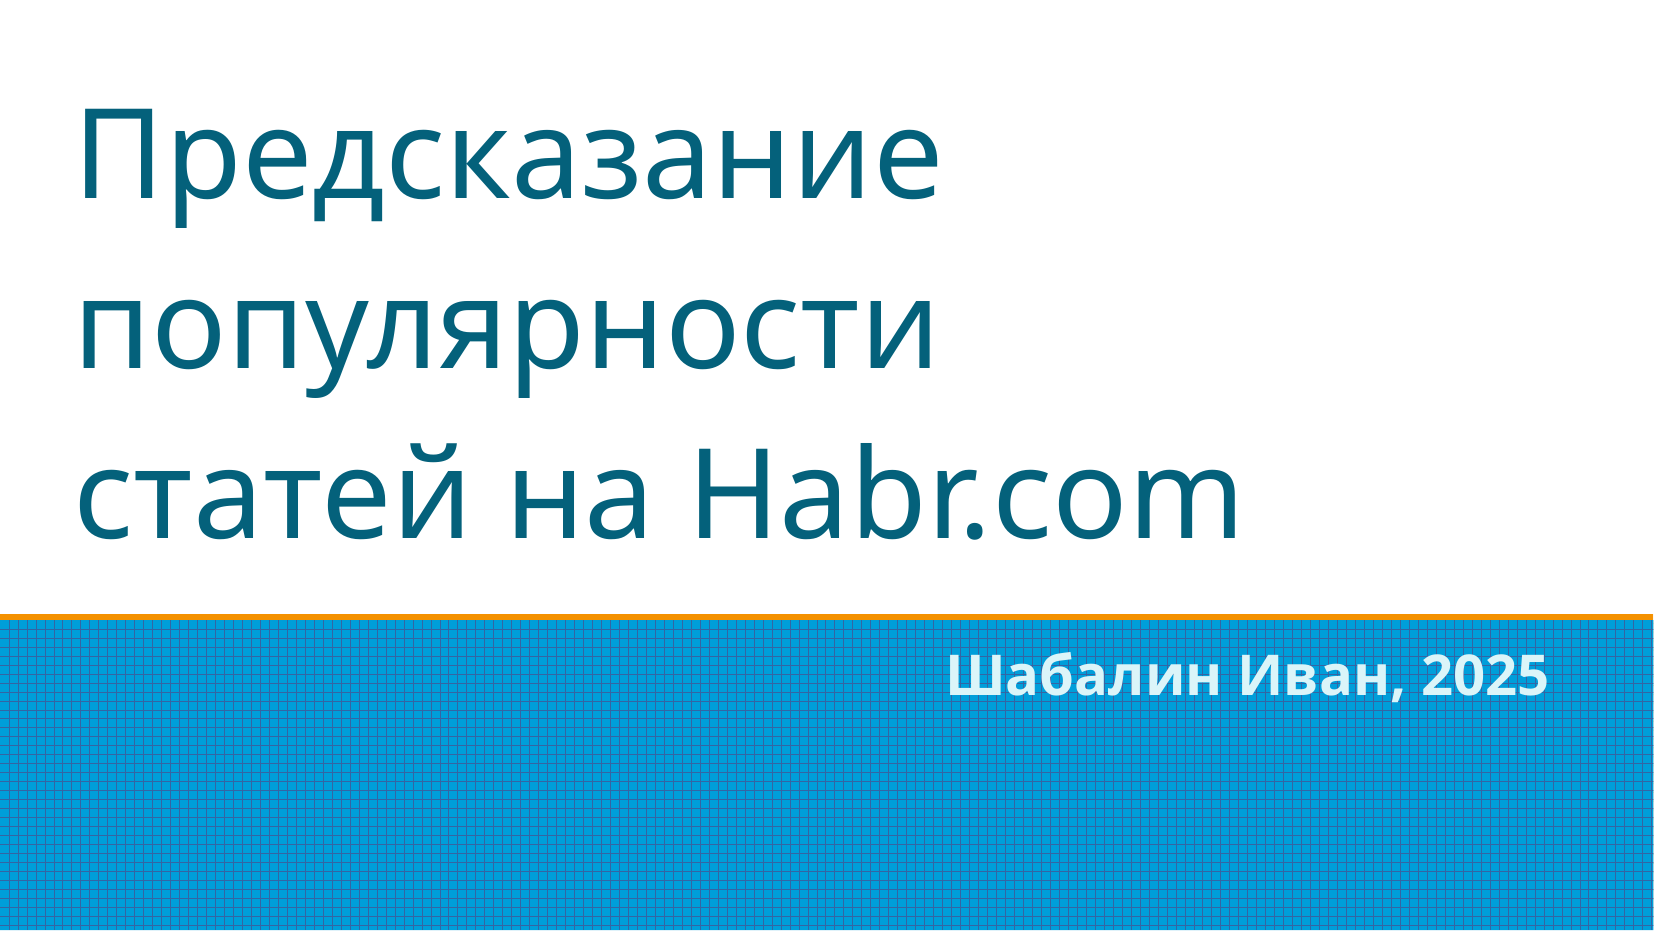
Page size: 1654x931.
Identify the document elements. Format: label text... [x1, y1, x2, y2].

title Предсказание популярности статей на Habr.com [73, 44, 1551, 576]
subtitle Шабалин Иван, 2025 [73, 634, 1551, 827]
